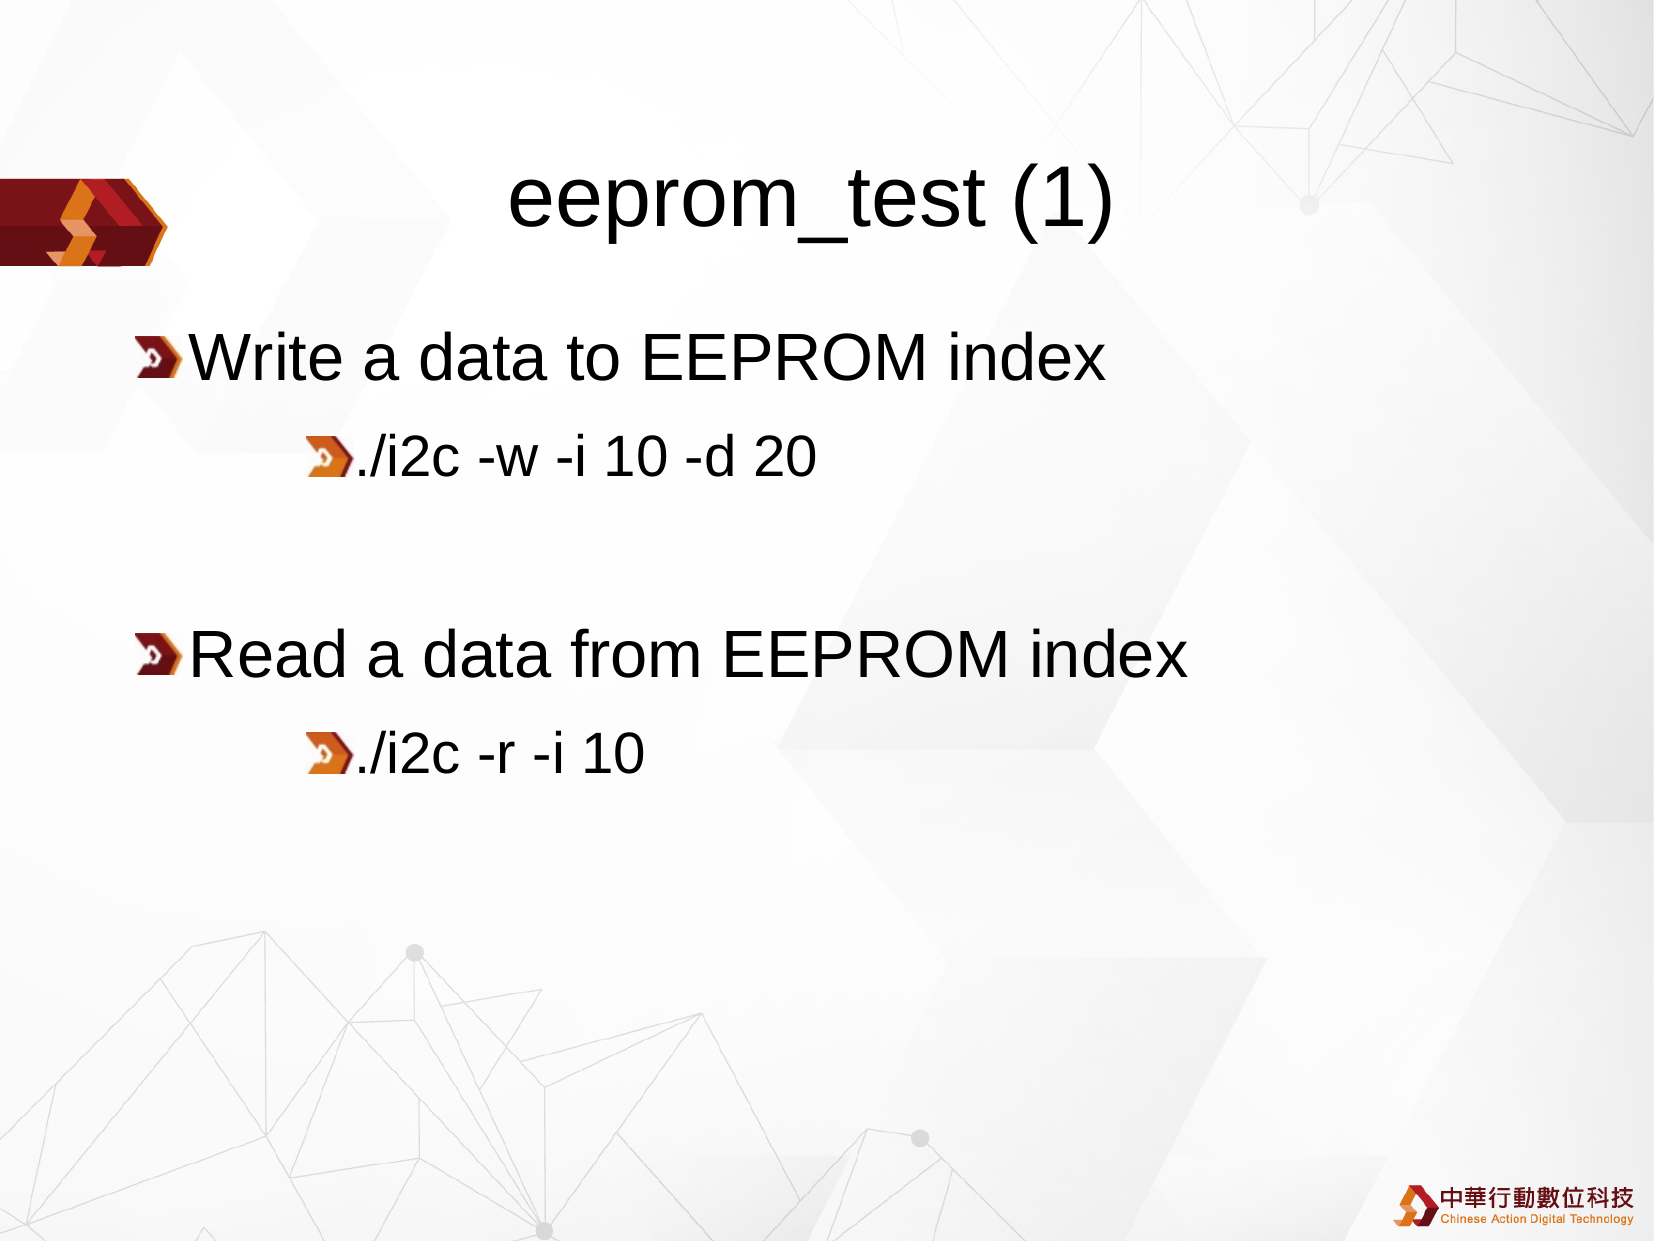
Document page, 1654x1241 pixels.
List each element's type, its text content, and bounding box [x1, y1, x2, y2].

title eeprom_test (1) [118, 112, 1506, 281]
list Write a data to EEPROM index ./i2c -w -i 10 -d 20 Read a data from EEPROM index ./i2c -r -i 10 [118, 319, 1571, 1039]
picture [0, 0, 1654, 1241]
